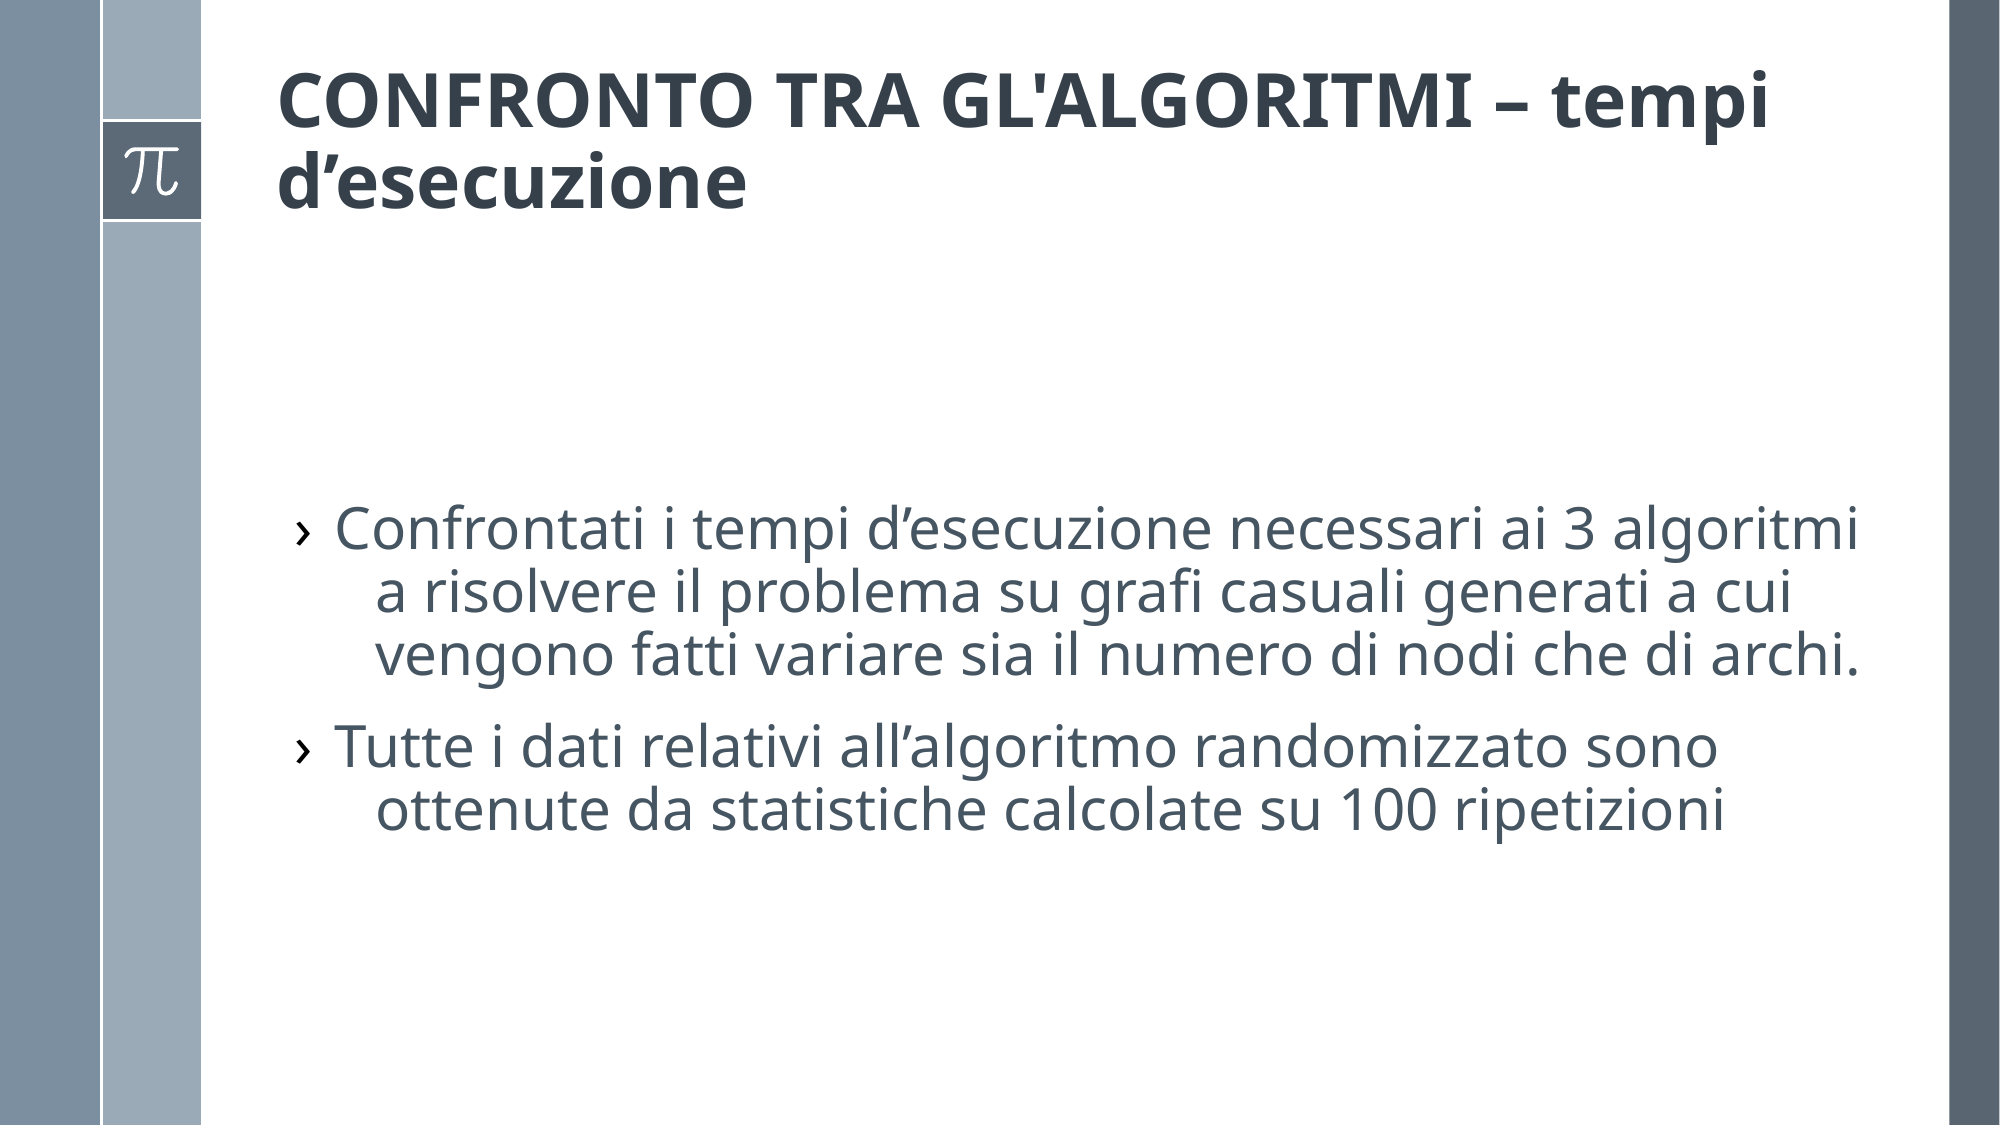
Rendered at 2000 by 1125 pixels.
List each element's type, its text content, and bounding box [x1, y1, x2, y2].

list Confrontati i tempi d’esecuzione necessari ai 3 algoritmi a risolvere il problema su grafi casuali generati a cui vengono fatti variare sia il numero di nodi che di archi. Tutte i dati relativi all’algoritmo randomizzato sono ottenute da statistiche calcolate su 100 ripetizioni [279, 491, 1922, 870]
title CONFRONTO TRA GL'ALGORITMI – tempi d’esecuzione [261, 29, 1867, 233]
